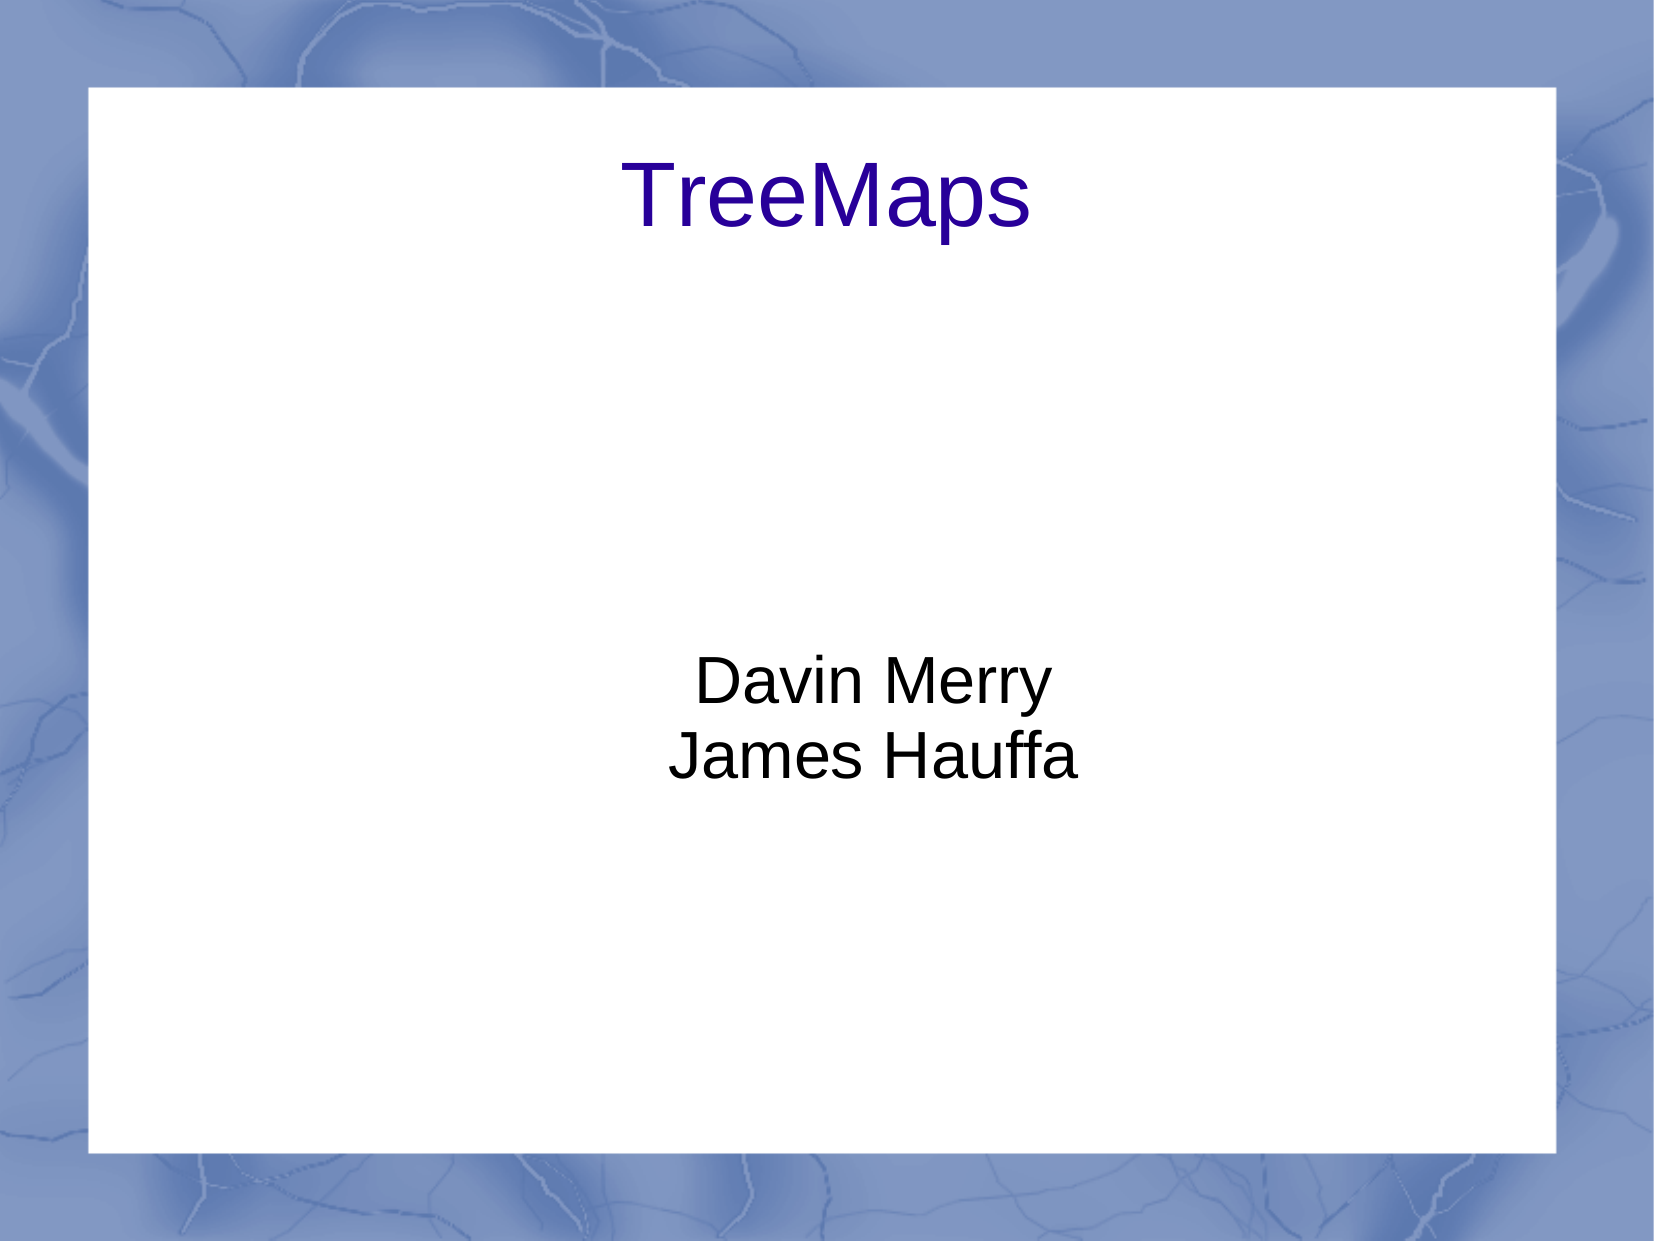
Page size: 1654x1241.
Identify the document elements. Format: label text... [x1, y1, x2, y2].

picture [0, 0, 1654, 1241]
subtitle Davin Merry James Hauffa [178, 364, 1570, 1147]
title TreeMaps [118, 90, 1536, 298]
